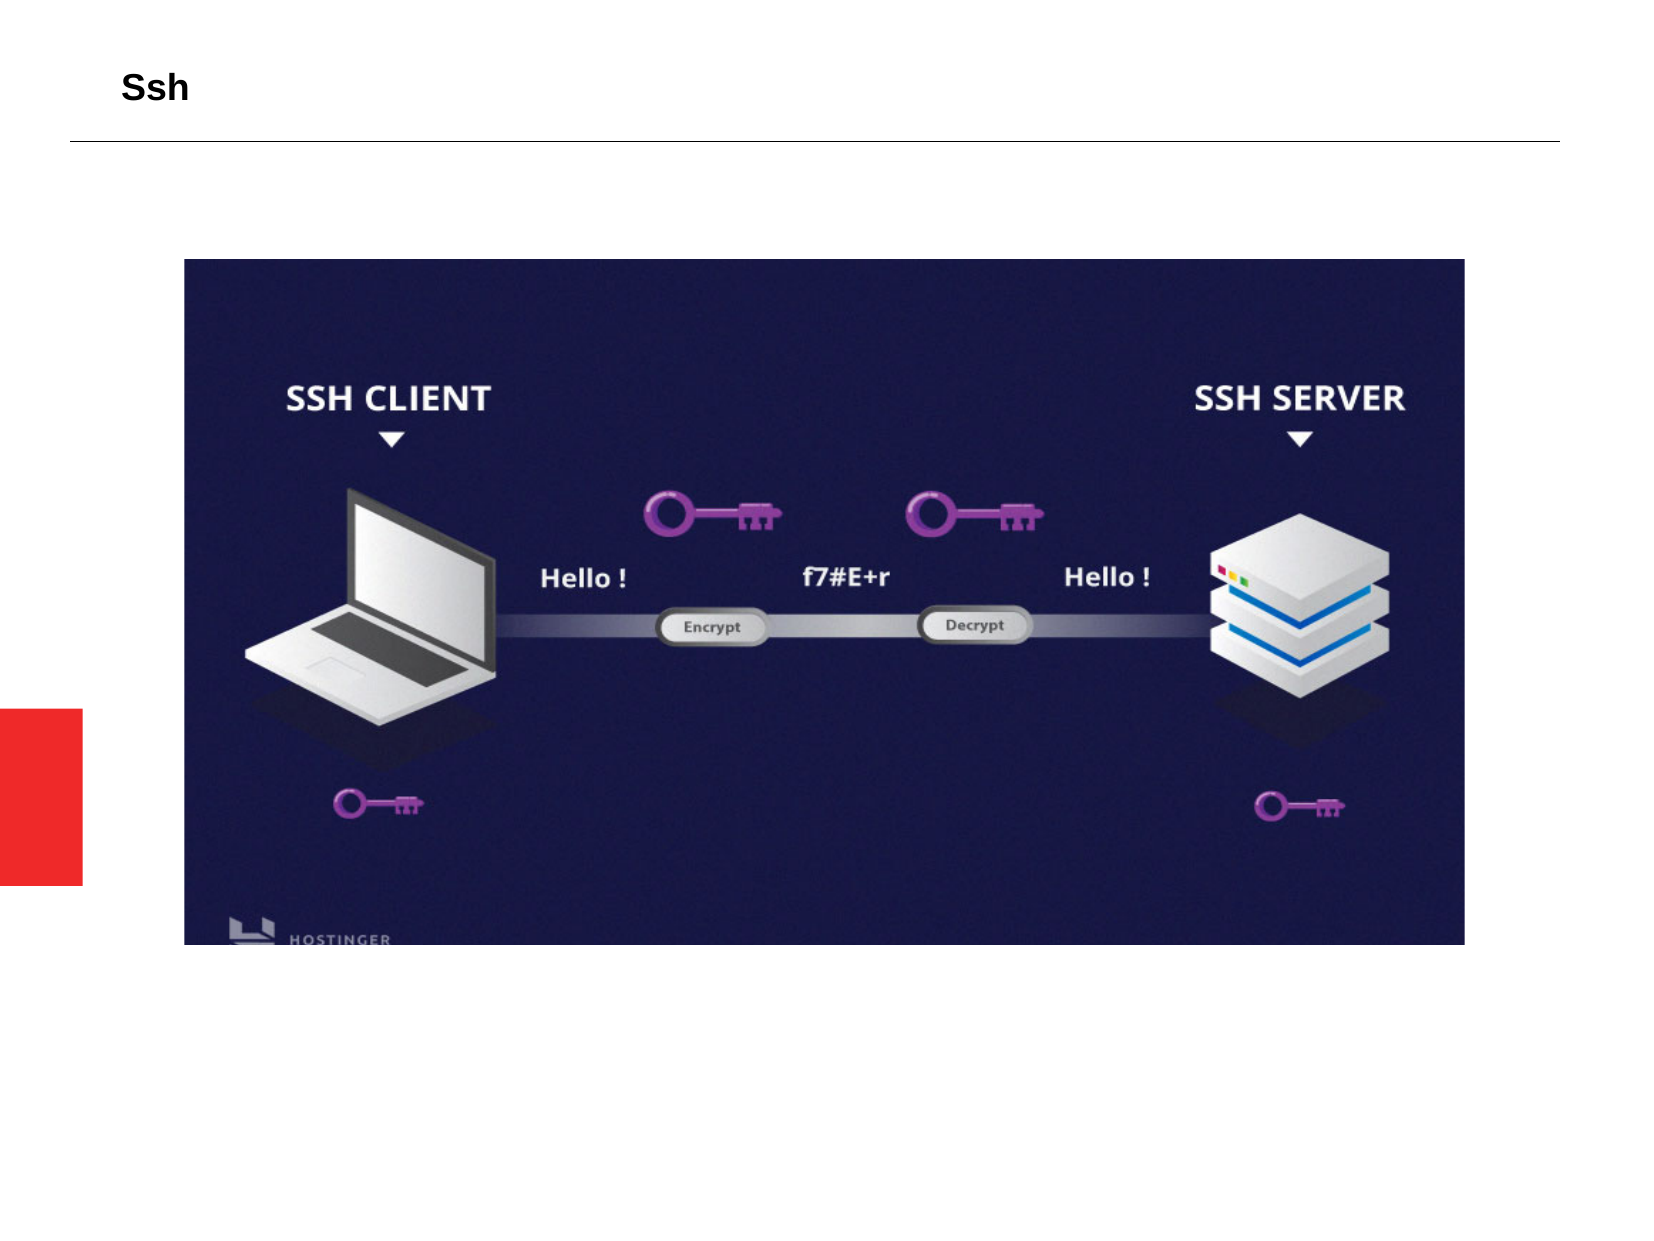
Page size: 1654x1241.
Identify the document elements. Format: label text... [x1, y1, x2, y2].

picture [184, 259, 1465, 945]
text_box Ssh [106, 59, 1536, 116]
